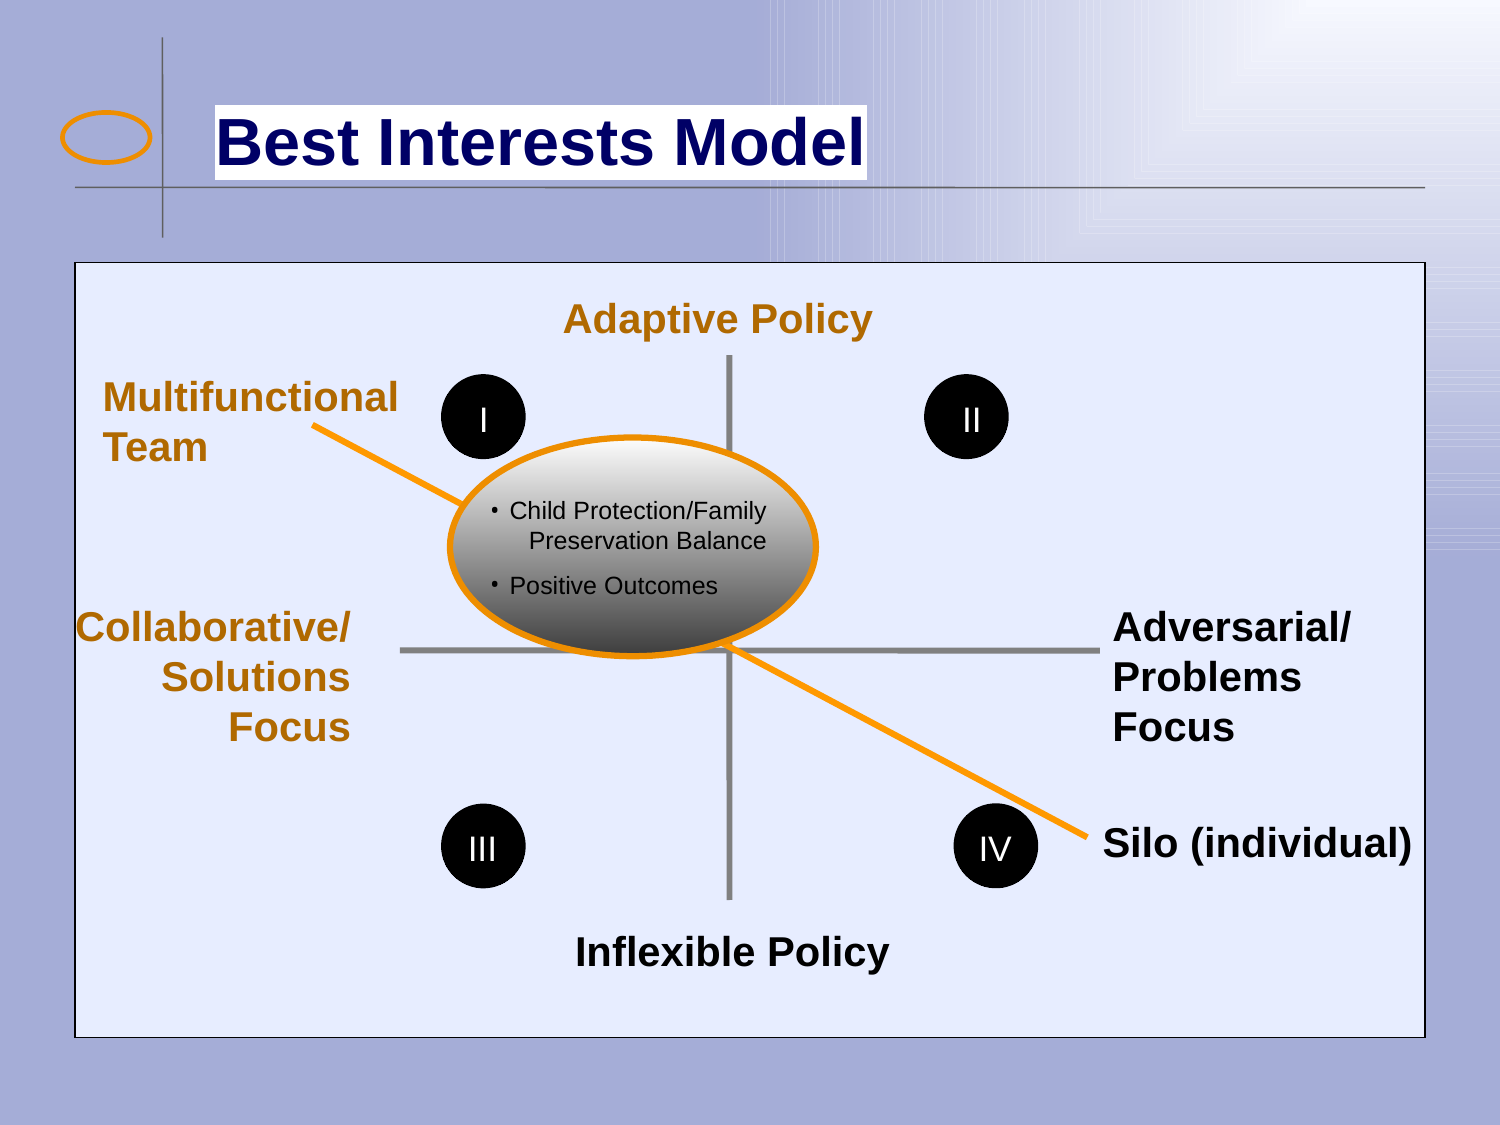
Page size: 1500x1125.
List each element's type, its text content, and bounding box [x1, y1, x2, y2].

text_box [75, 262, 1425, 1037]
text_box IV [979, 826, 1012, 868]
text_box III [468, 826, 497, 869]
text_box Adaptive Policy [562, 292, 962, 342]
title Best Interests Model [200, 45, 1426, 233]
text_box Child Protection/Family Preservation Balance Positive Outcomes [475, 487, 795, 608]
text_box Multifunctional Team [87, 362, 438, 478]
text_box I [479, 397, 489, 439]
text_box II [962, 397, 982, 439]
text_box Inflexible Policy [575, 925, 963, 975]
text_box Collaborative/ Solutions Focus [75, 600, 388, 750]
text_box Silo (individual) [1087, 808, 1428, 874]
text_box Adversarial/ Problems Focus [1112, 600, 1425, 750]
